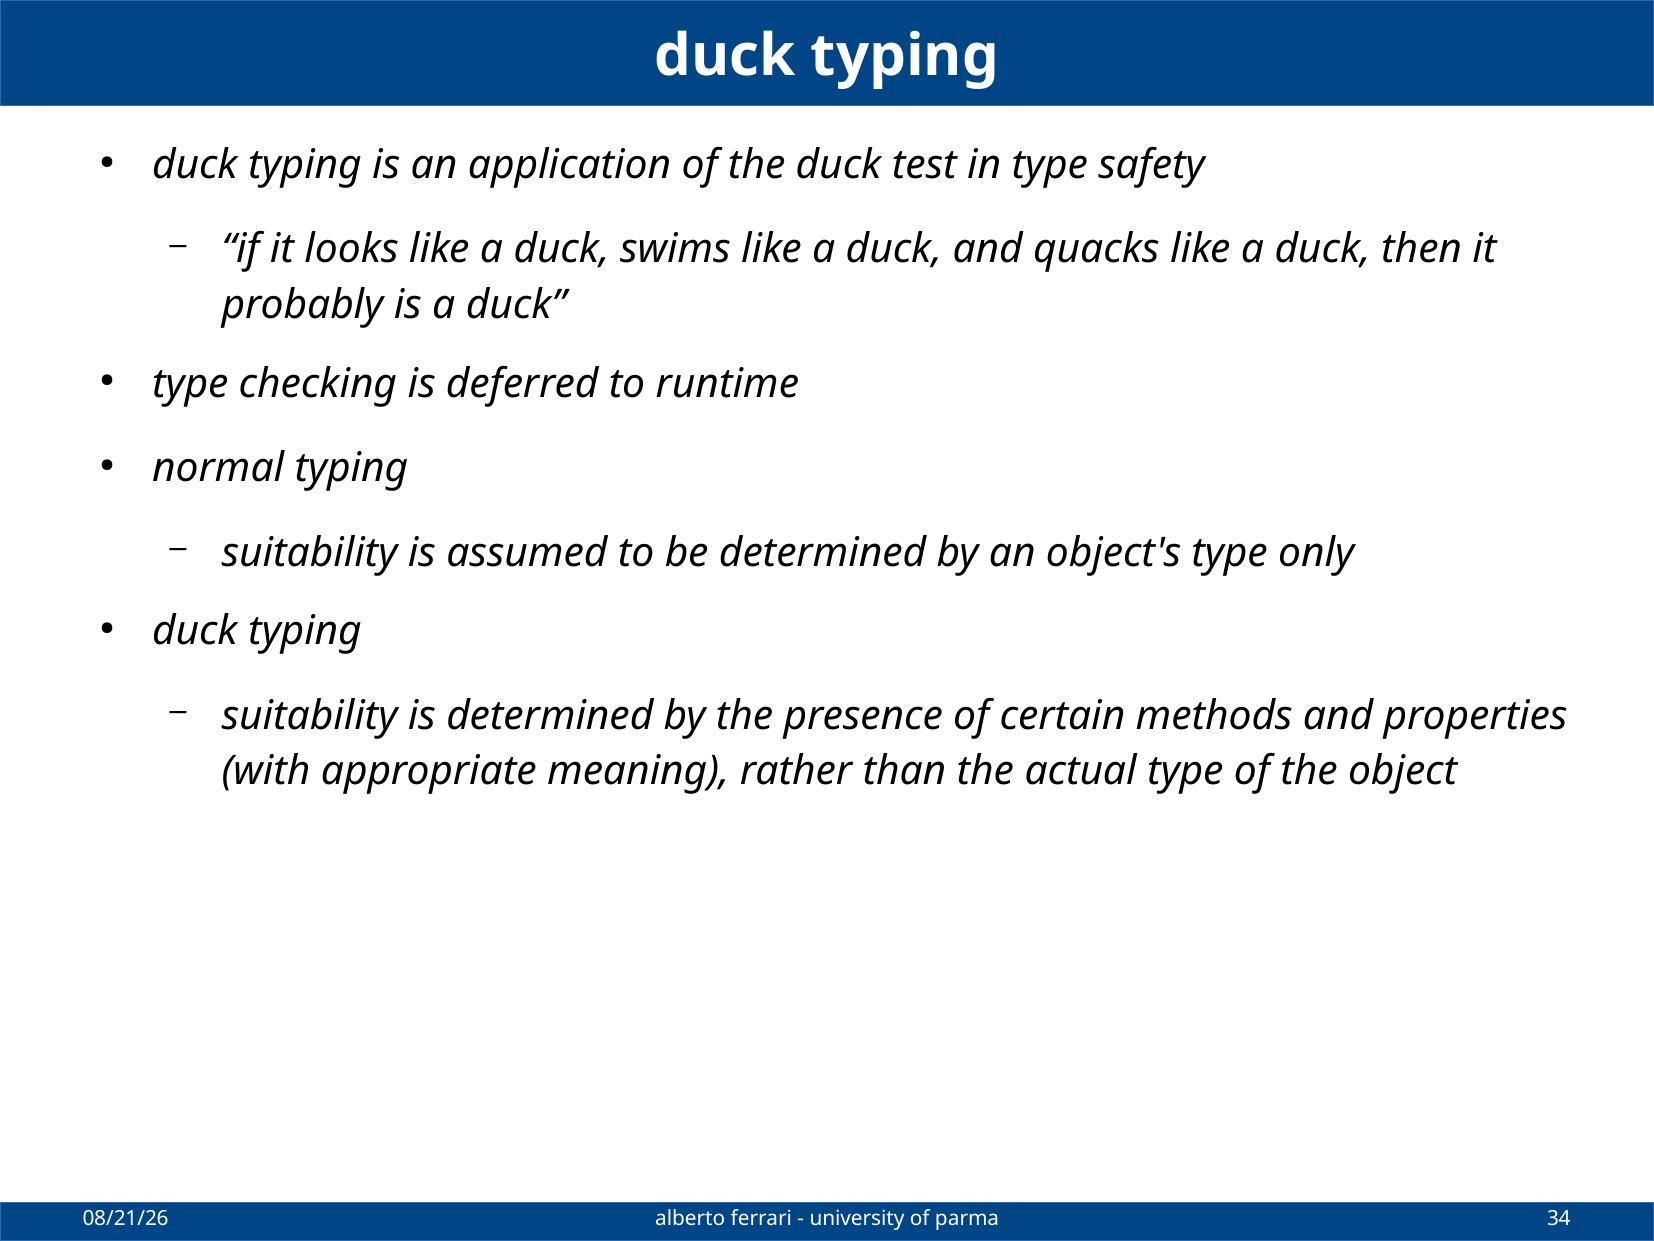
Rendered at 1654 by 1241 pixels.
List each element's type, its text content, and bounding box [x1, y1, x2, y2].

title duck typing [0, 0, 1654, 106]
list duck typing is an application of the duck test in type safety “if it looks like a duck, swims like a duck, and quacks like a duck, then it probably is a duck” type checking is deferred to runtime normal typing suitability is assumed to be determined by an object's type only duck typing suitability is determined by the presence of certain methods and properties (with appropriate meaning), rather than the actual type of the object [82, 135, 1571, 855]
